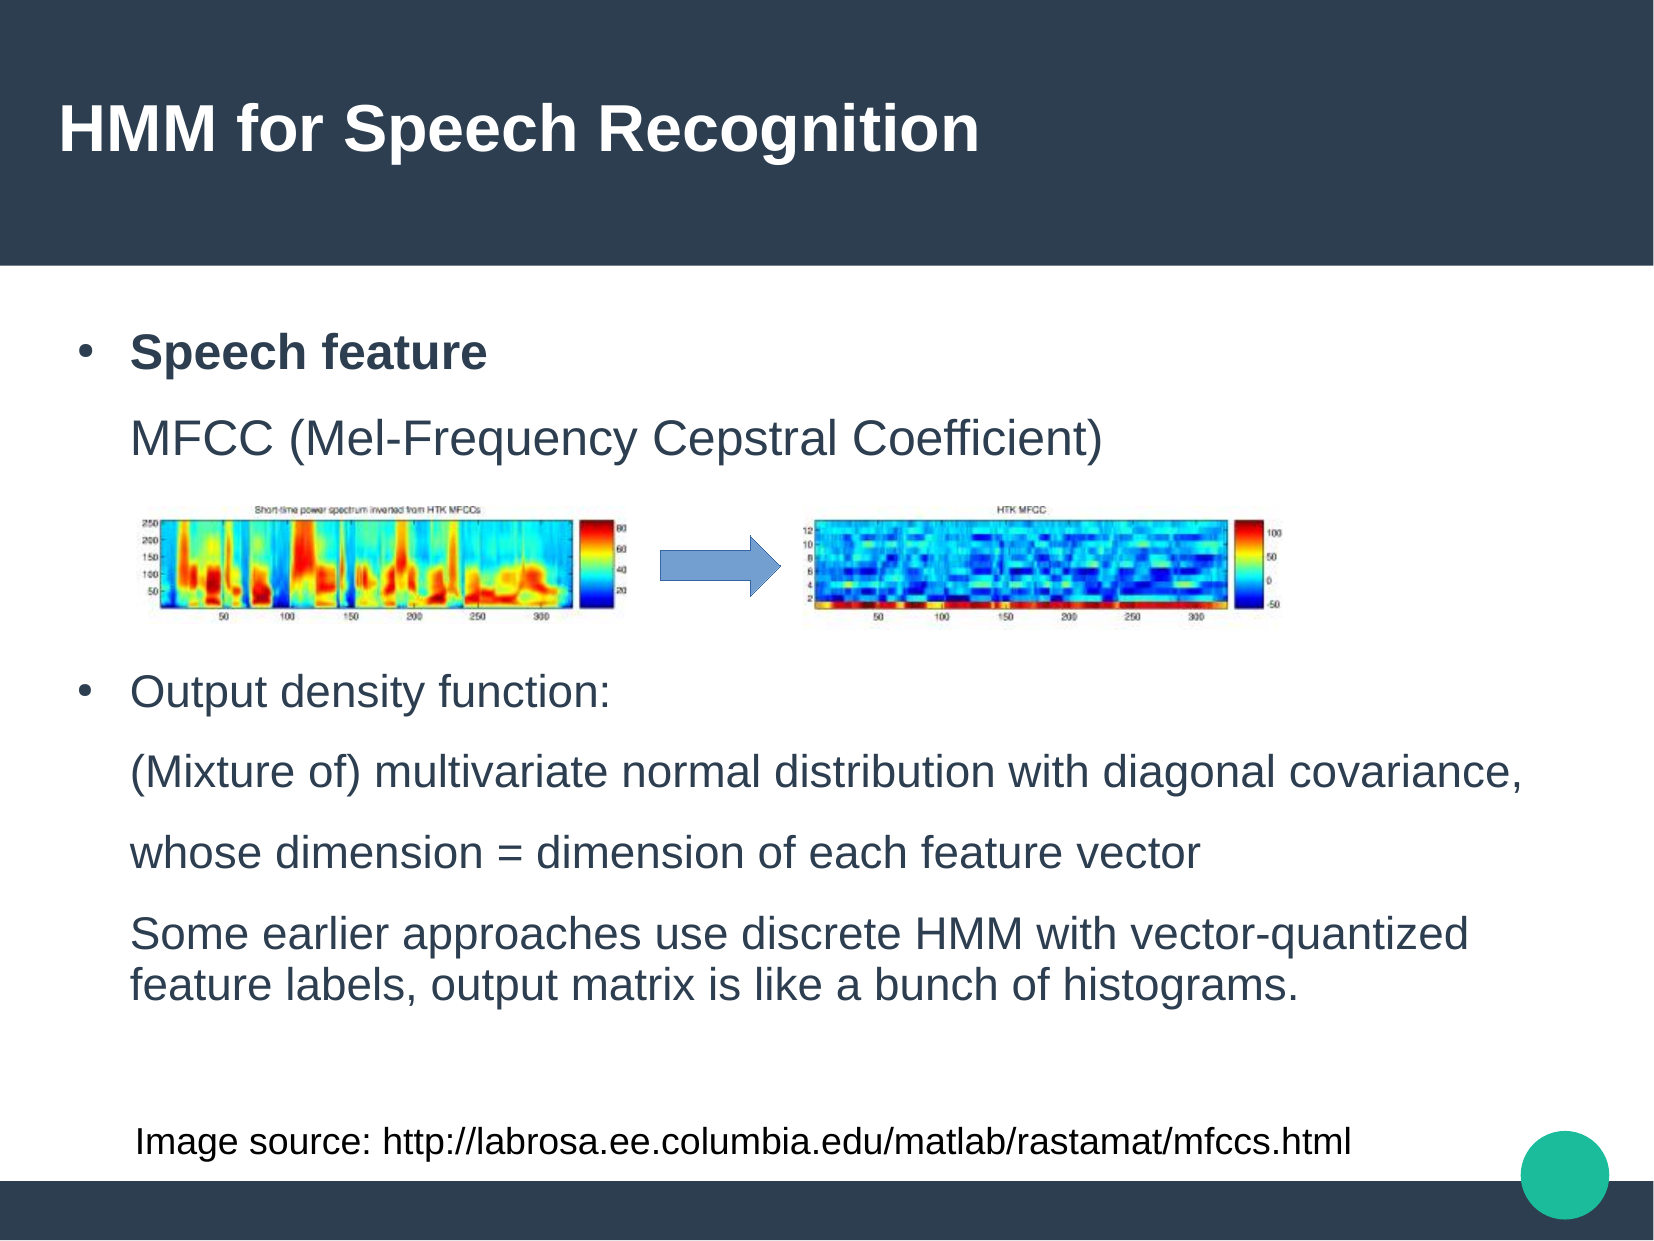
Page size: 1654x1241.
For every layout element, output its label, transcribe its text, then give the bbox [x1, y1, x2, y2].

text_box [660, 535, 781, 597]
picture [802, 506, 1283, 630]
list Speech feature MFCC (Mel-Frequency Cepstral Coefficient) Output density function: (Mixture of) multivariate normal distribution with diagonal covariance, whose dimension = dimension of each feature vector Some earlier approaches use discrete HMM with vector-quantized feature labels, output matrix is like a bunch of histograms. [59, 324, 1595, 1152]
text_box Image source: http://labrosa.ee.columbia.edu/matlab/rastamat/mfccs.html [120, 1113, 1405, 1171]
picture [124, 506, 628, 624]
title HMM for Speech Recognition [59, 49, 1595, 207]
